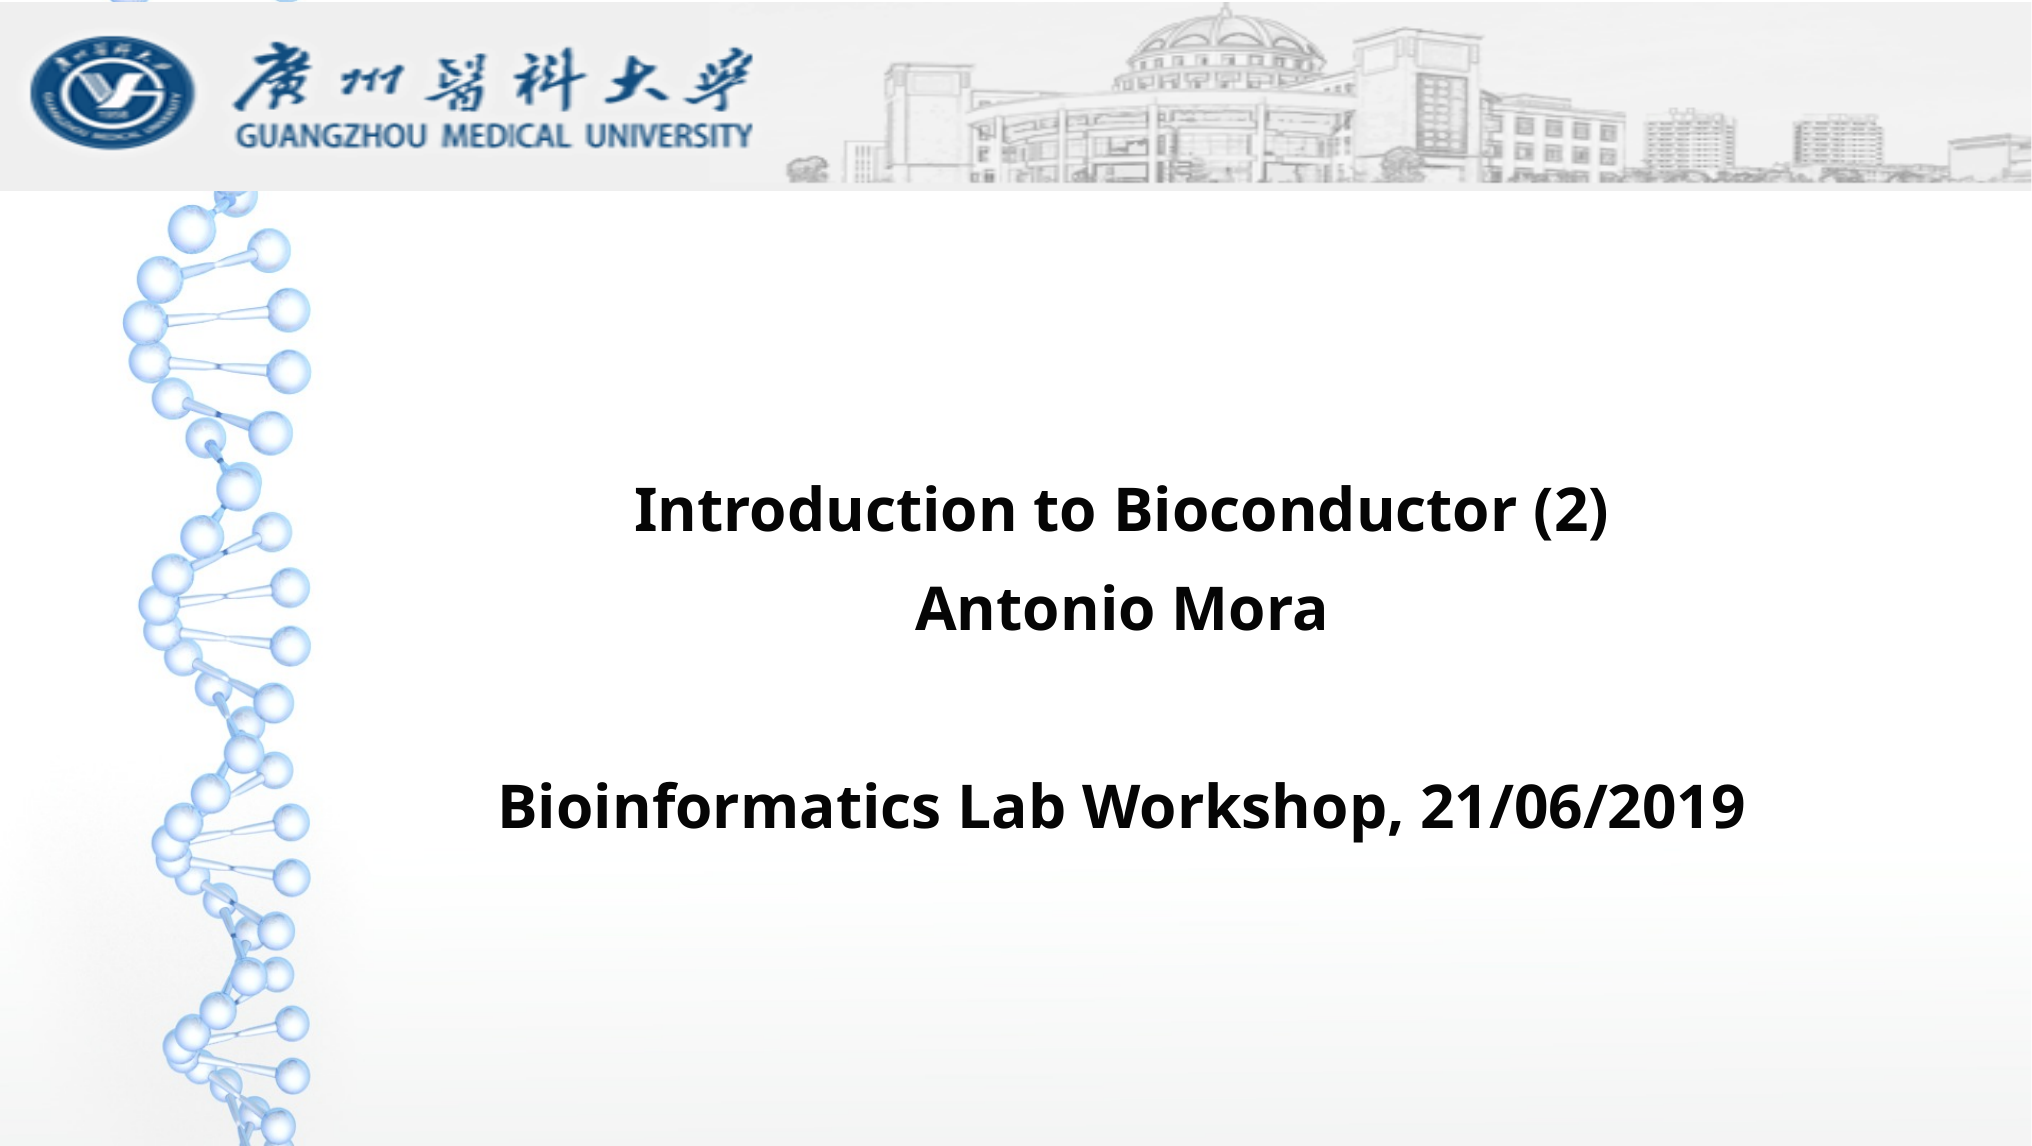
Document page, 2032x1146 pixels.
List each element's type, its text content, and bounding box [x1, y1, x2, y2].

list Introduction to Bioconductor (2) Antonio Mora Bioinformatics Lab Workshop, 21/06/2019 [492, 470, 1753, 916]
picture [0, 2, 2032, 191]
